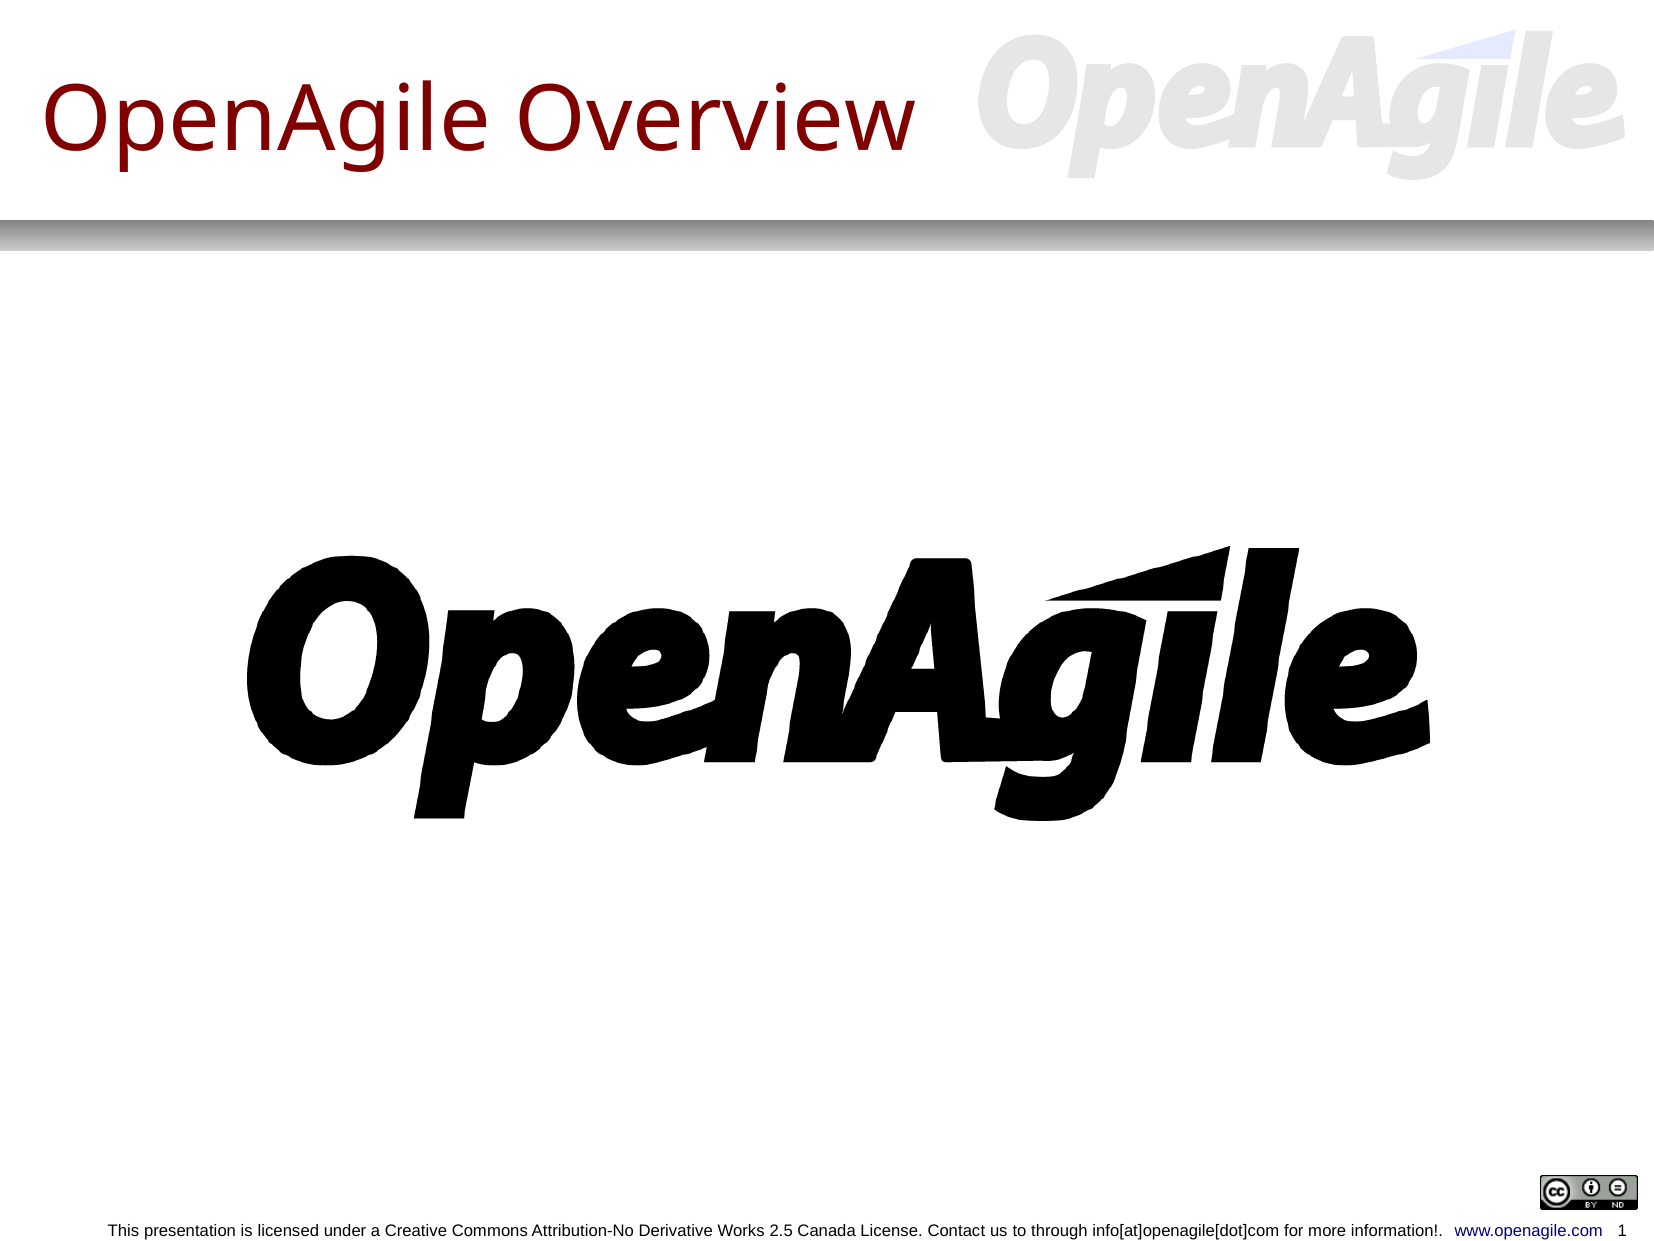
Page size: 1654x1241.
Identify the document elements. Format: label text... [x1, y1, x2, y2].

picture [247, 546, 1430, 821]
picture [1540, 1175, 1638, 1210]
title OpenAgile Overview [40, 8, 1654, 222]
